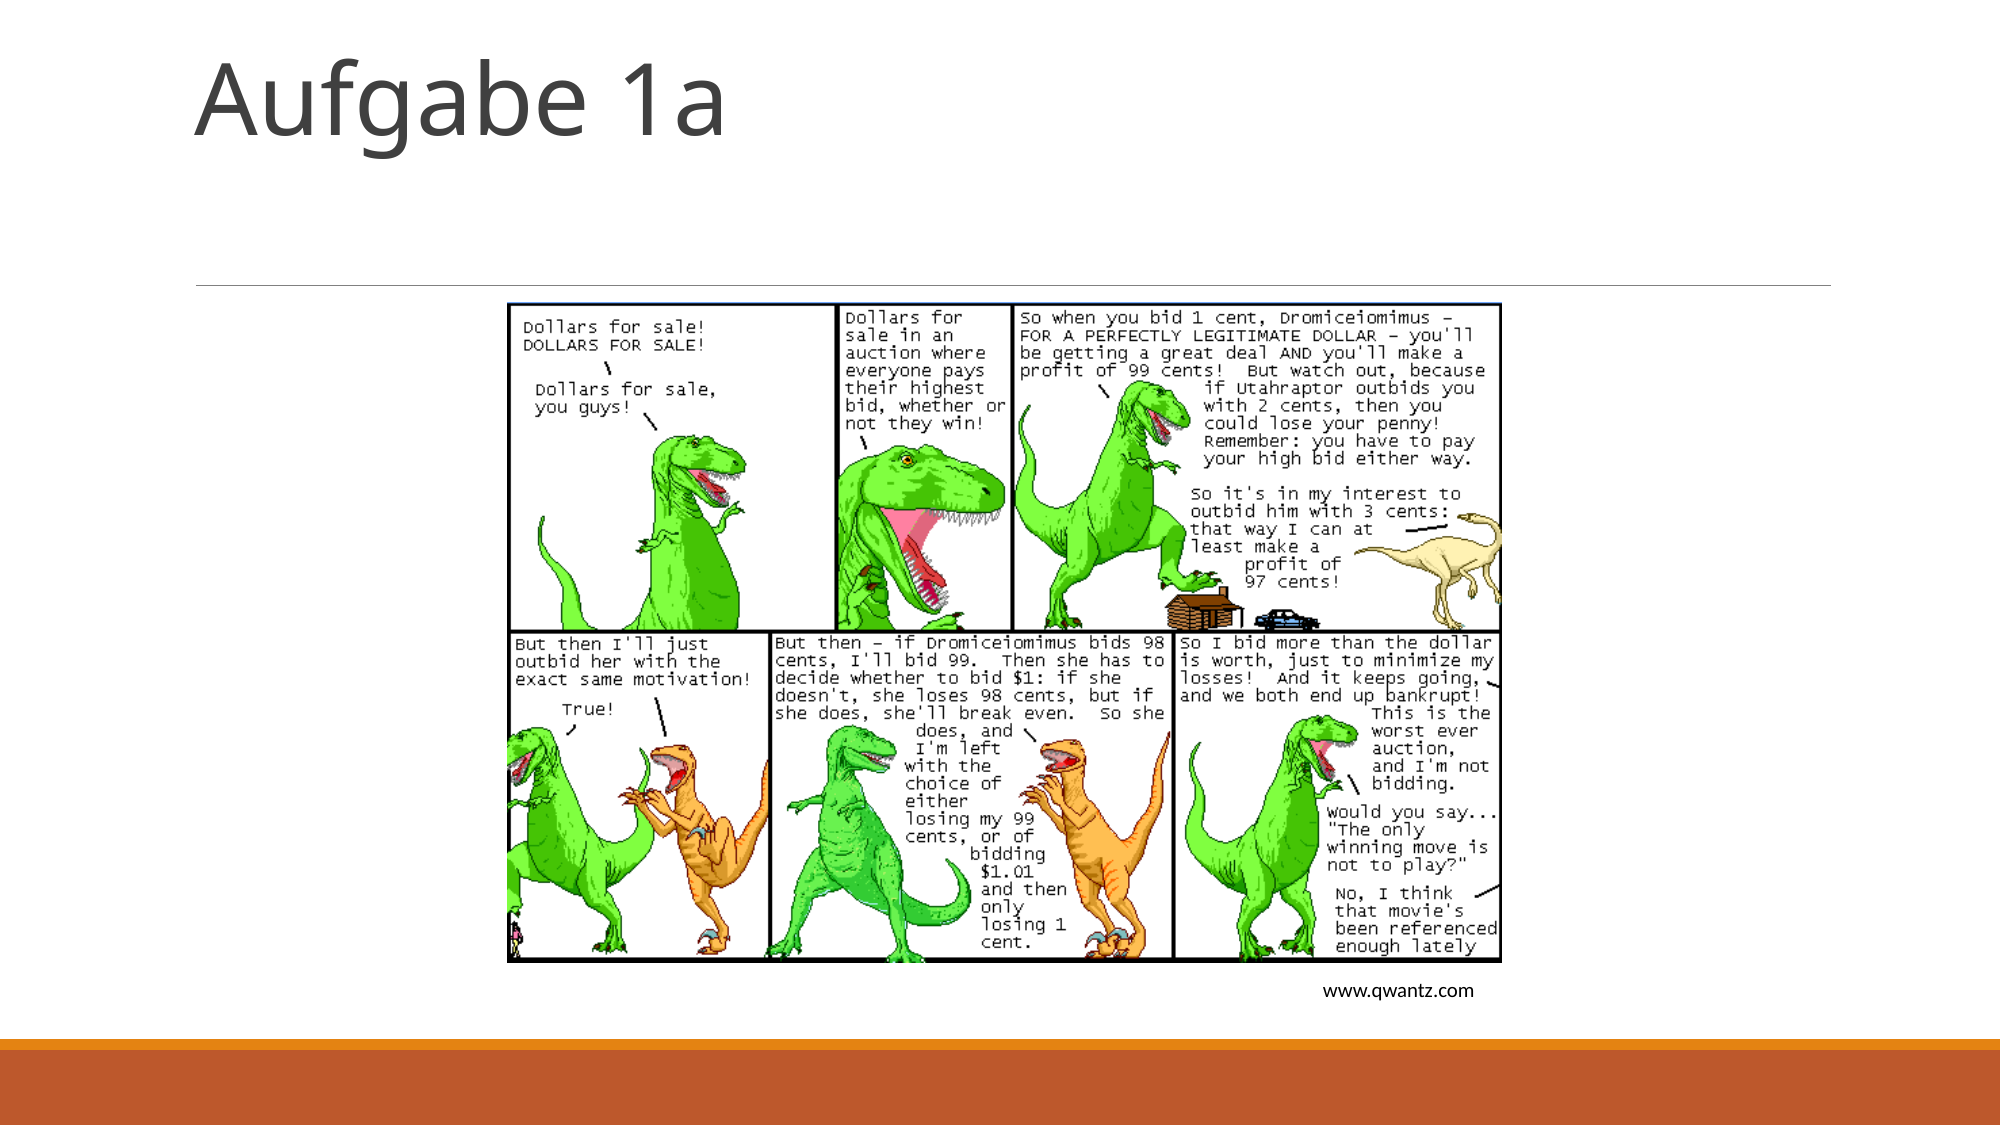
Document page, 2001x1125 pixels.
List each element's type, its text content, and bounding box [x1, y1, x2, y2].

title Aufgabe 1a [180, 47, 1830, 285]
picture [507, 302, 1502, 963]
text_box www.qwantz.com [1308, 969, 1502, 1010]
